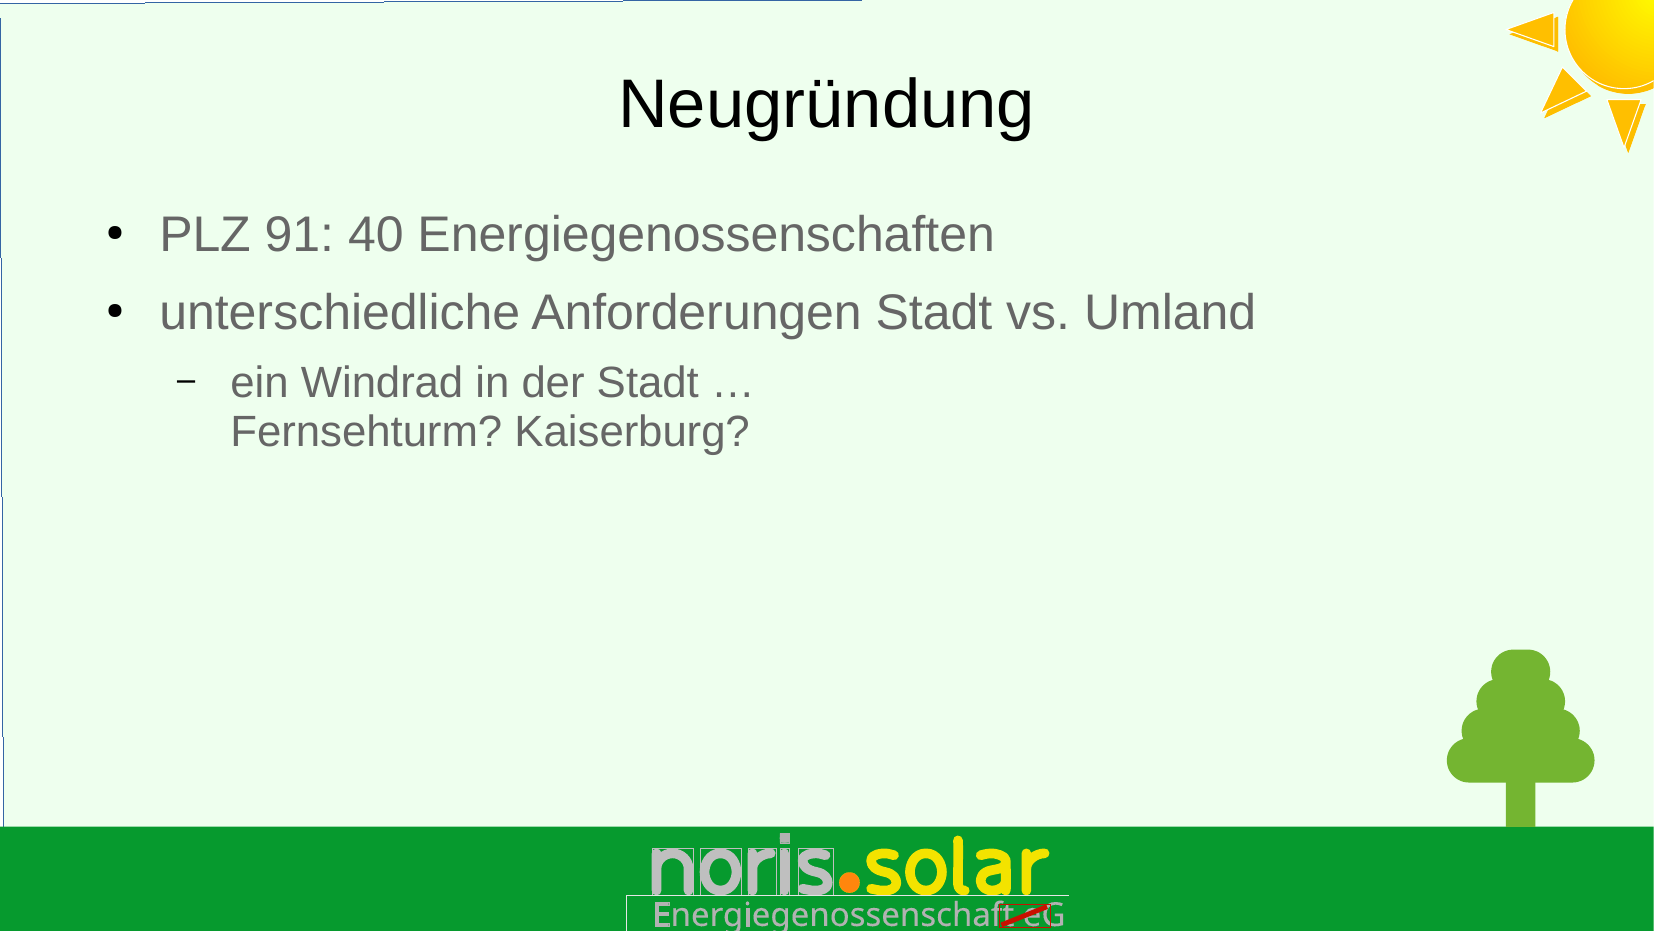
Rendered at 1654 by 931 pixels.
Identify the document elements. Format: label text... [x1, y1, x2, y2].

list PLZ 91: 40 Energiegenossenschaften unterschiedliche Anforderungen Stadt vs. Umland ein Windrad in der Stadt … Fernsehturm? Kaiserburg? [88, 206, 1565, 768]
title Neugründung [88, 29, 1565, 178]
